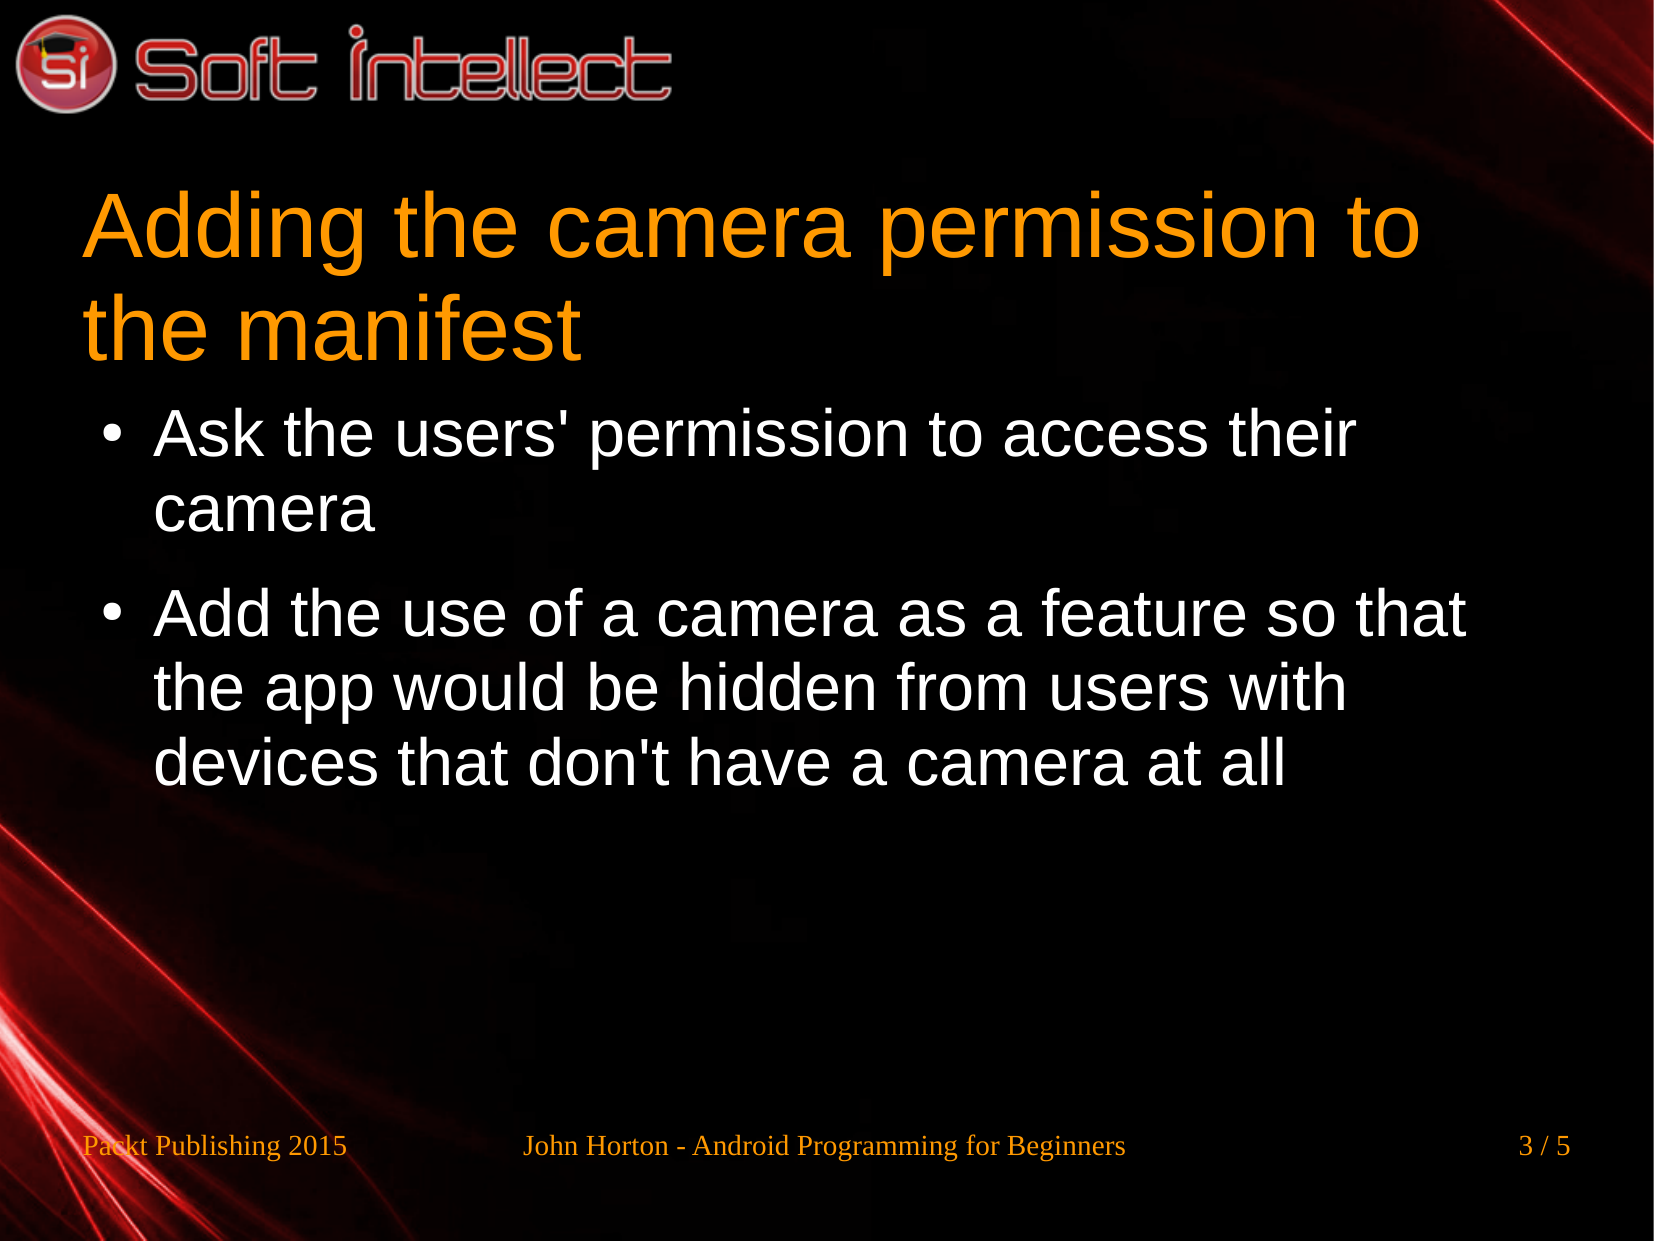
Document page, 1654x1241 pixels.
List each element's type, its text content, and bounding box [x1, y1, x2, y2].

title Adding the camera permission to the manifest [82, 173, 1571, 381]
picture [0, 0, 1654, 1241]
list Ask the users' permission to access their camera Add the use of a camera as a feature so that the app would be hidden from users with devices that don't have a camera at all [82, 396, 1571, 1116]
